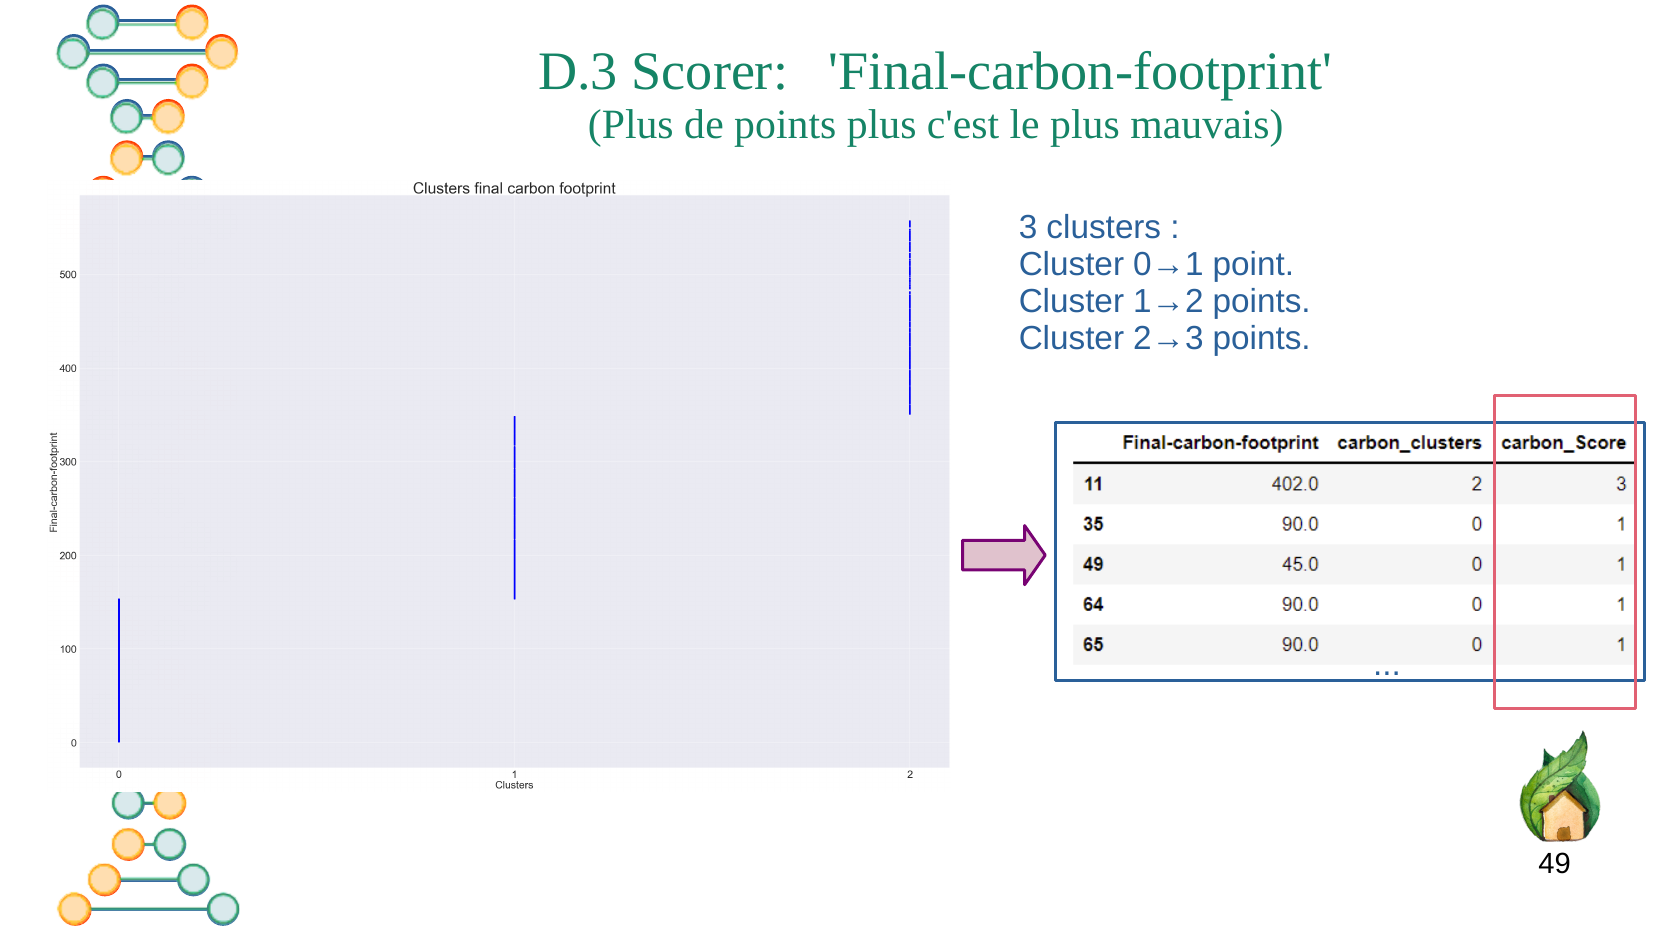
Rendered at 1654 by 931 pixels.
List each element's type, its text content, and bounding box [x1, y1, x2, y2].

text_box ... [1358, 637, 1447, 697]
text_box [962, 525, 1046, 585]
text_box 3 clusters : Cluster 0→1 point. Cluster 1→2 points. Cluster 2→3 points. [1003, 200, 1625, 384]
picture [1496, 424, 1634, 680]
title D.3 Scorer: 'Final-carbon-footprint' (Plus de points plus c'est le plus mauvais) [236, 17, 1565, 172]
picture [1057, 424, 1493, 680]
picture [0, 0, 951, 931]
picture [1637, 424, 1644, 680]
picture [1500, 726, 1619, 845]
